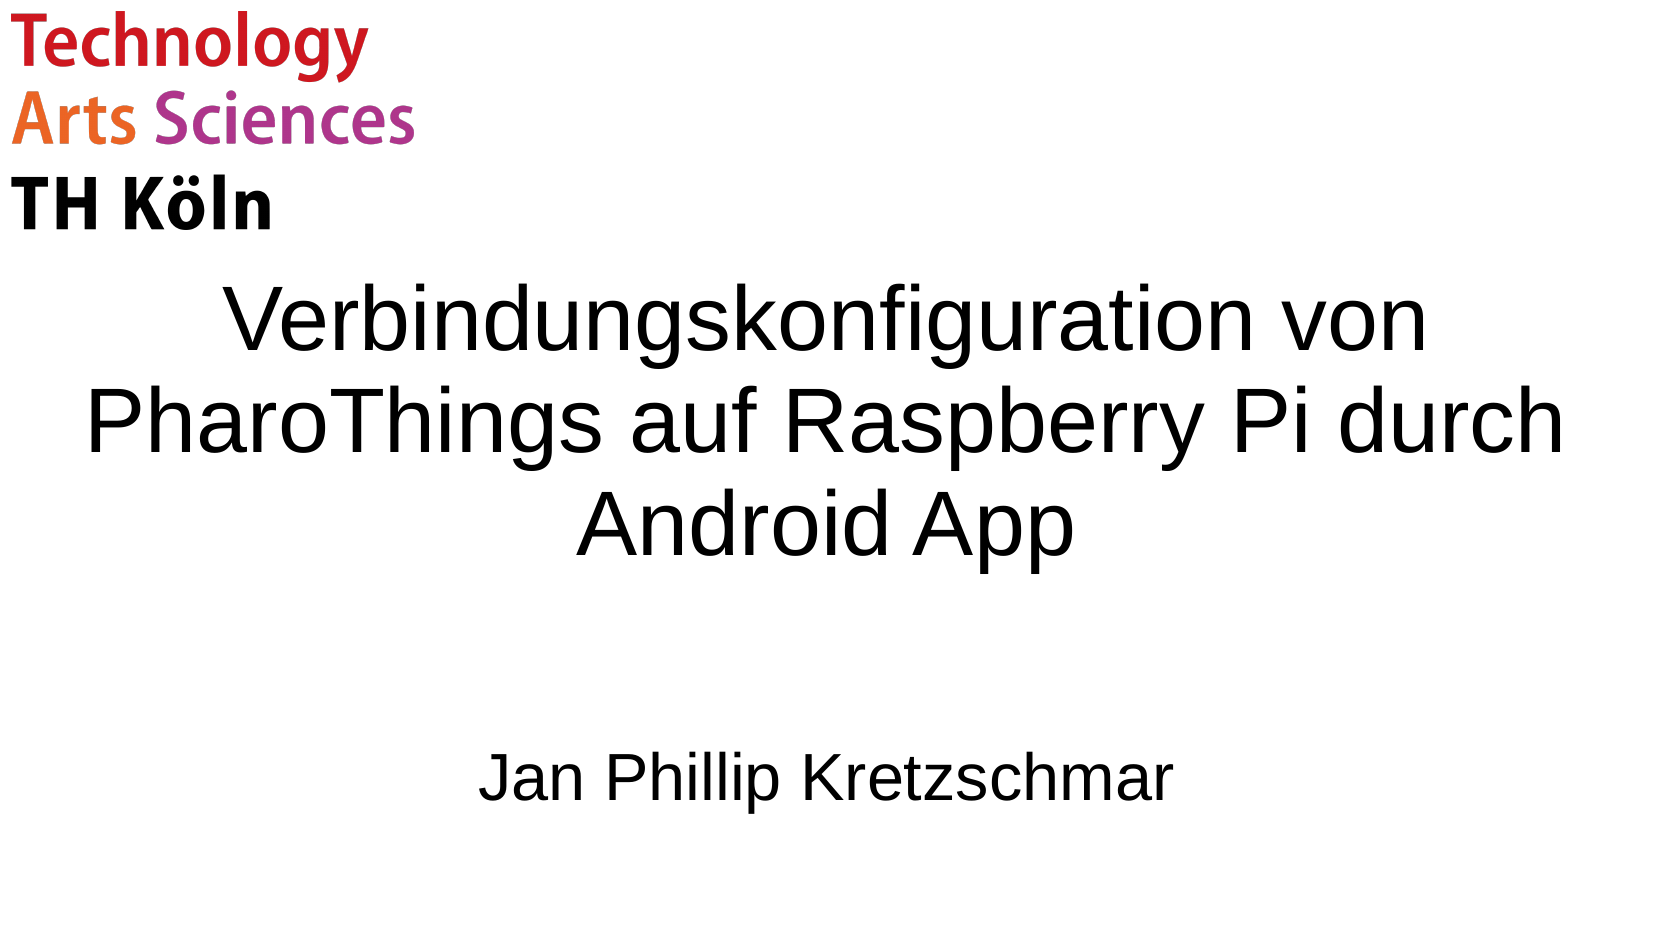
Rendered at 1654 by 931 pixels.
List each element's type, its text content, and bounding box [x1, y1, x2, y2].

subtitle Jan Phillip Kretzschmar [82, 590, 1571, 931]
title Verbindungskonfiguration von PharoThings auf Raspberry Pi durch Android App [82, 267, 1571, 576]
picture [11, 11, 414, 230]
